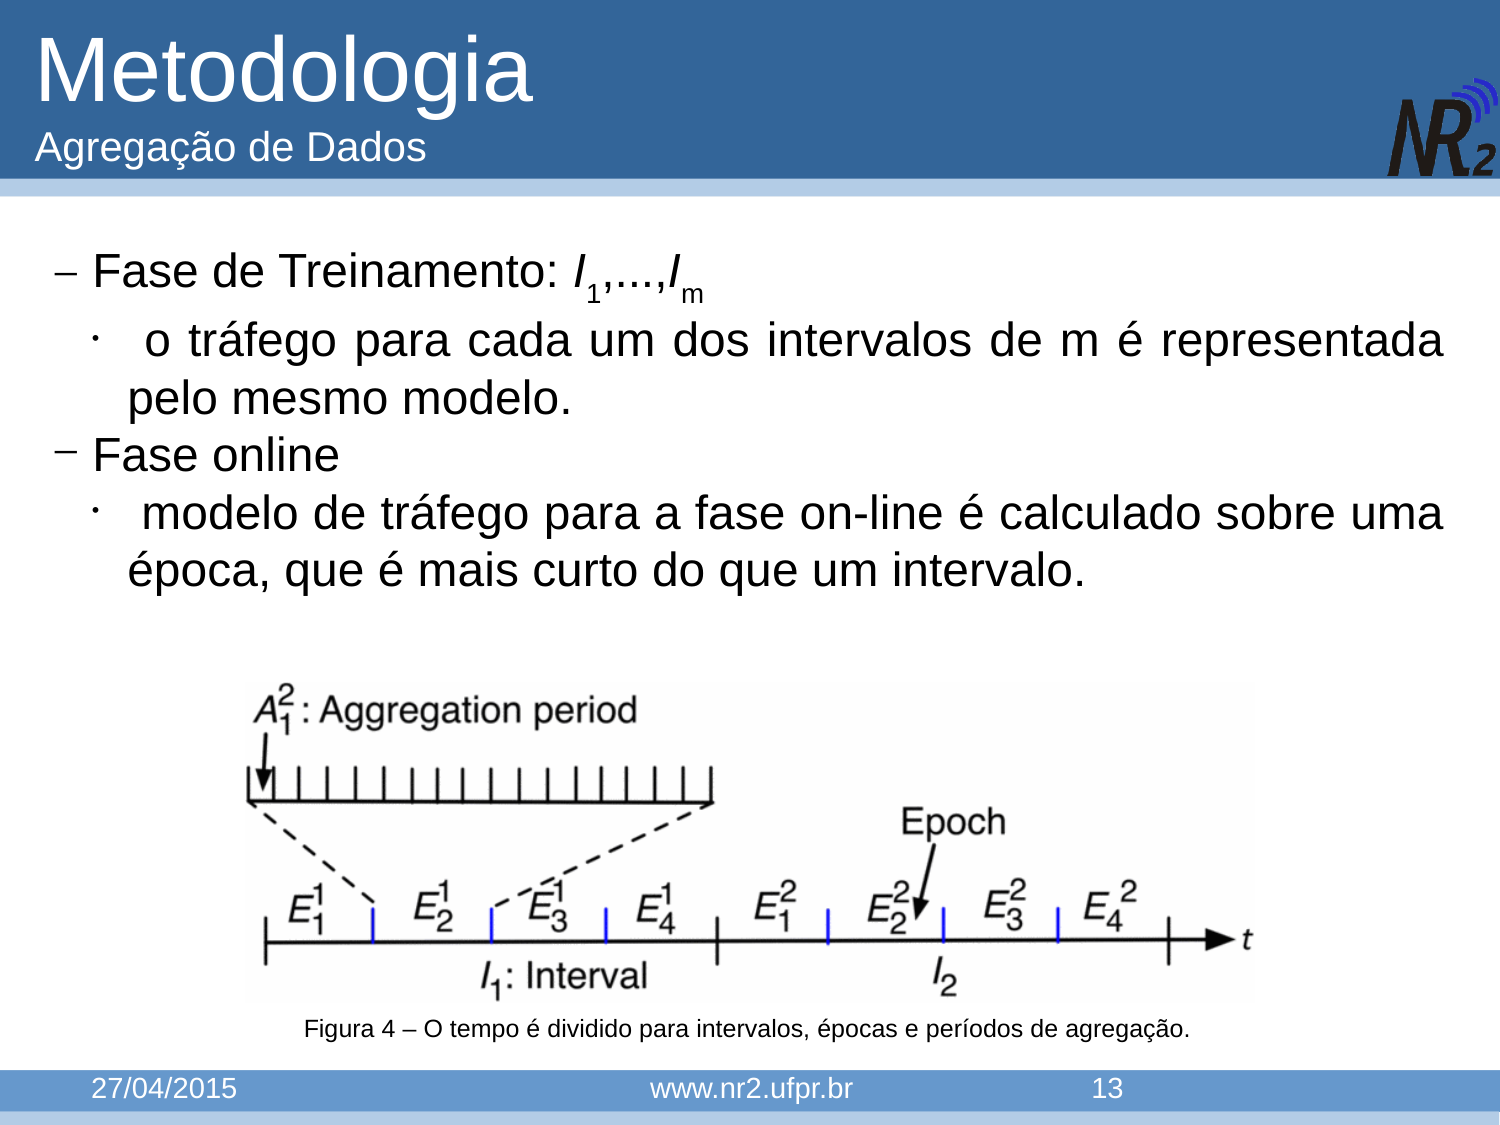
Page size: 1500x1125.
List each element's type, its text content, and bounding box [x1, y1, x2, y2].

text_box <número> [1076, 1061, 1427, 1114]
picture [245, 682, 1255, 1003]
text_box Metodologia Agregação de Dados [19, 27, 1380, 153]
text_box Fase de Treinamento: I1,...,Im o tráfego para cada um dos intervalos de m é representada pelo mesmo modelo. Fase online modelo de tráfego para a fase on-line é calculado sobre uma época, que é mais curto do que um intervalo. [37, 232, 1461, 1055]
text_box www.nr2.ufpr.br [513, 1061, 990, 1114]
text_box 27/04/2015 [76, 1061, 427, 1109]
text_box Figura 4 – O tempo é dividido para intervalos, épocas e períodos de agregação. [289, 1005, 1211, 1049]
picture [1387, 78, 1498, 176]
